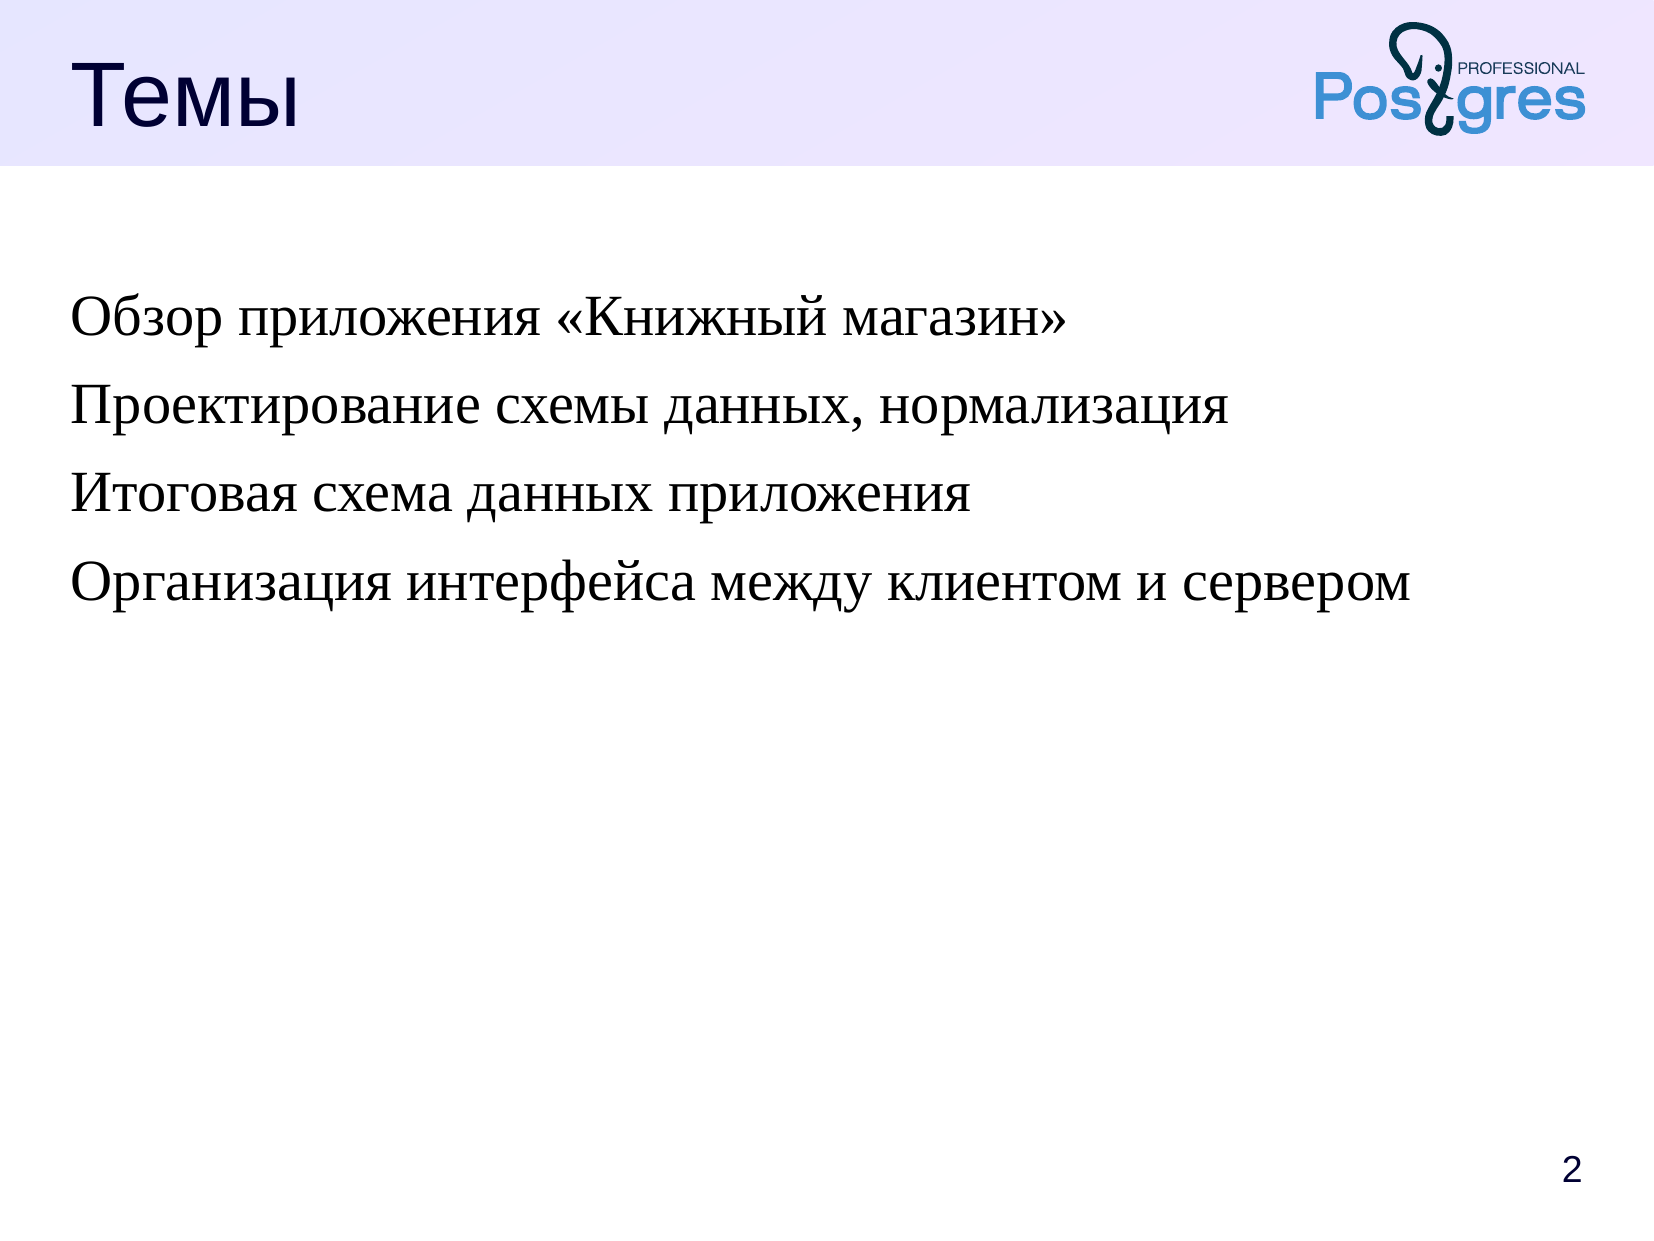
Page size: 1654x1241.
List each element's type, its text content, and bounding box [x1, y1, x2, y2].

title Темы [70, 43, 1241, 147]
list Обзор приложения «Книжный магазин» Проектирование схемы данных, нормализация Итоговая схема данных приложения Организация интерфейса между клиентом и сервером [70, 283, 1583, 1141]
